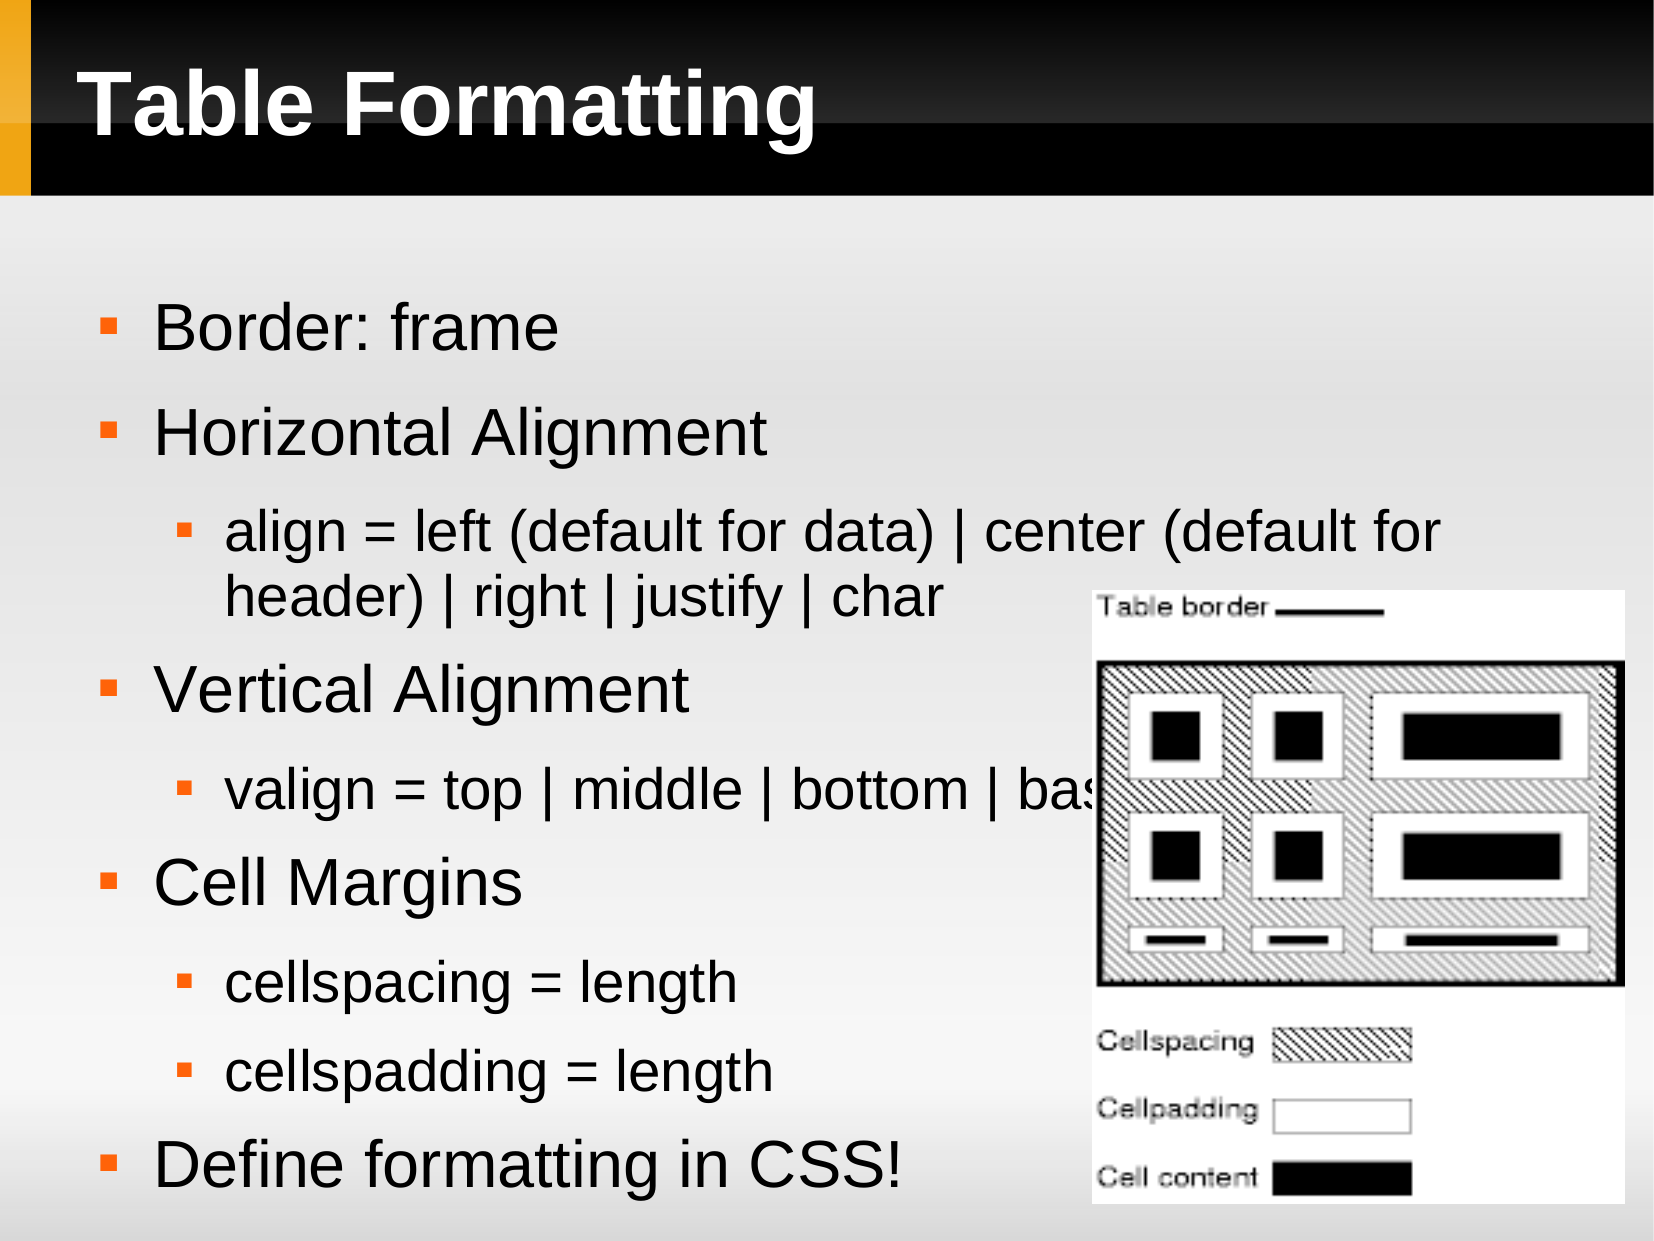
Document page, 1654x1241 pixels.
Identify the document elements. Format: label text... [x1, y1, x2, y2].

title Table Formatting [76, 0, 1565, 208]
list Border: frame Horizontal Alignment align = left (default for data) | center (default for header) | right | justify | char Vertical Alignment valign = top | middle | bottom | baseline Cell Margins cellspacing = length cellspadding = length Define formatting in CSS! [82, 290, 1571, 1202]
picture [0, 0, 1654, 1241]
